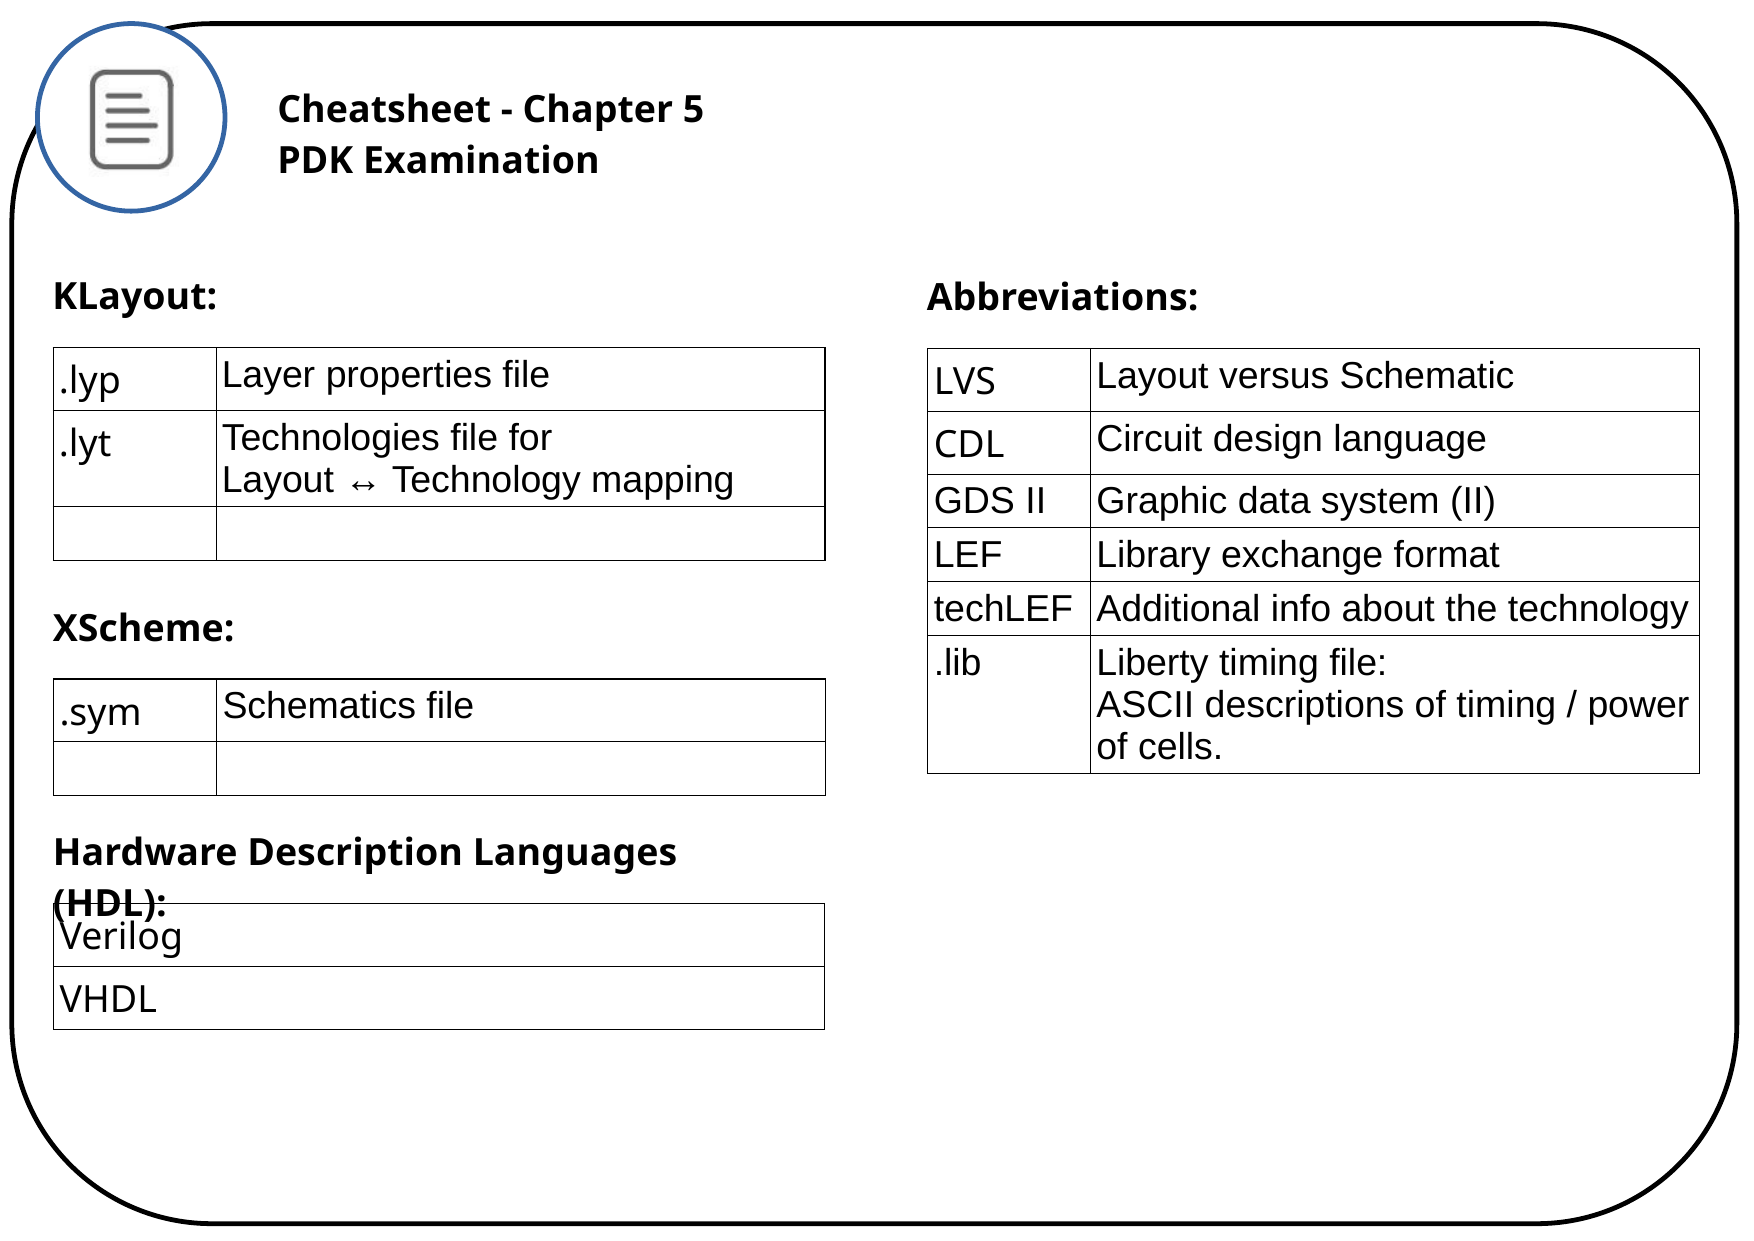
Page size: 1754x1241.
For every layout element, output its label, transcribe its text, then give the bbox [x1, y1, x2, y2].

table_cell CDL [928, 412, 1090, 474]
table_cell Technologies file for Layout ↔ Technology mapping [217, 411, 824, 506]
table_cell [54, 507, 216, 560]
table_cell Additional info about the technology [1091, 582, 1699, 635]
table_cell .lyt [54, 411, 216, 506]
table_cell Circuit design language [1091, 412, 1699, 474]
table_cell Graphic data system (II) [1091, 475, 1699, 527]
text_box Hardware Description Languages (HDL): [38, 818, 788, 876]
table_cell Liberty timing file: ASCII descriptions of timing / power of cells. [1091, 636, 1699, 773]
table_header Schematics file [217, 680, 825, 741]
table_header Layout versus Schematic [1091, 349, 1699, 411]
table_header .sym [54, 680, 216, 741]
table_cell LEF [928, 528, 1090, 581]
table_cell GDS II [928, 475, 1090, 527]
text_box KLayout: [37, 262, 301, 338]
table_header Layer properties file [217, 348, 824, 410]
table_cell [54, 742, 216, 795]
table_header .lyp [54, 348, 216, 410]
table_cell [217, 507, 824, 560]
table_header Verilog [54, 904, 824, 966]
table_cell [217, 742, 825, 795]
text_box XScheme: [38, 593, 301, 669]
text_box Abbreviations: [912, 263, 1238, 363]
picture [69, 56, 194, 182]
text_box Cheatsheet - Chapter 5 PDK Examination [262, 75, 863, 188]
text_box [37, 23, 226, 212]
table_cell techLEF [928, 582, 1090, 635]
table_cell VHDL [54, 967, 824, 1029]
table_header LVS [928, 363, 1090, 411]
table_cell .lib [928, 636, 1090, 773]
table_cell Library exchange format [1091, 528, 1699, 581]
